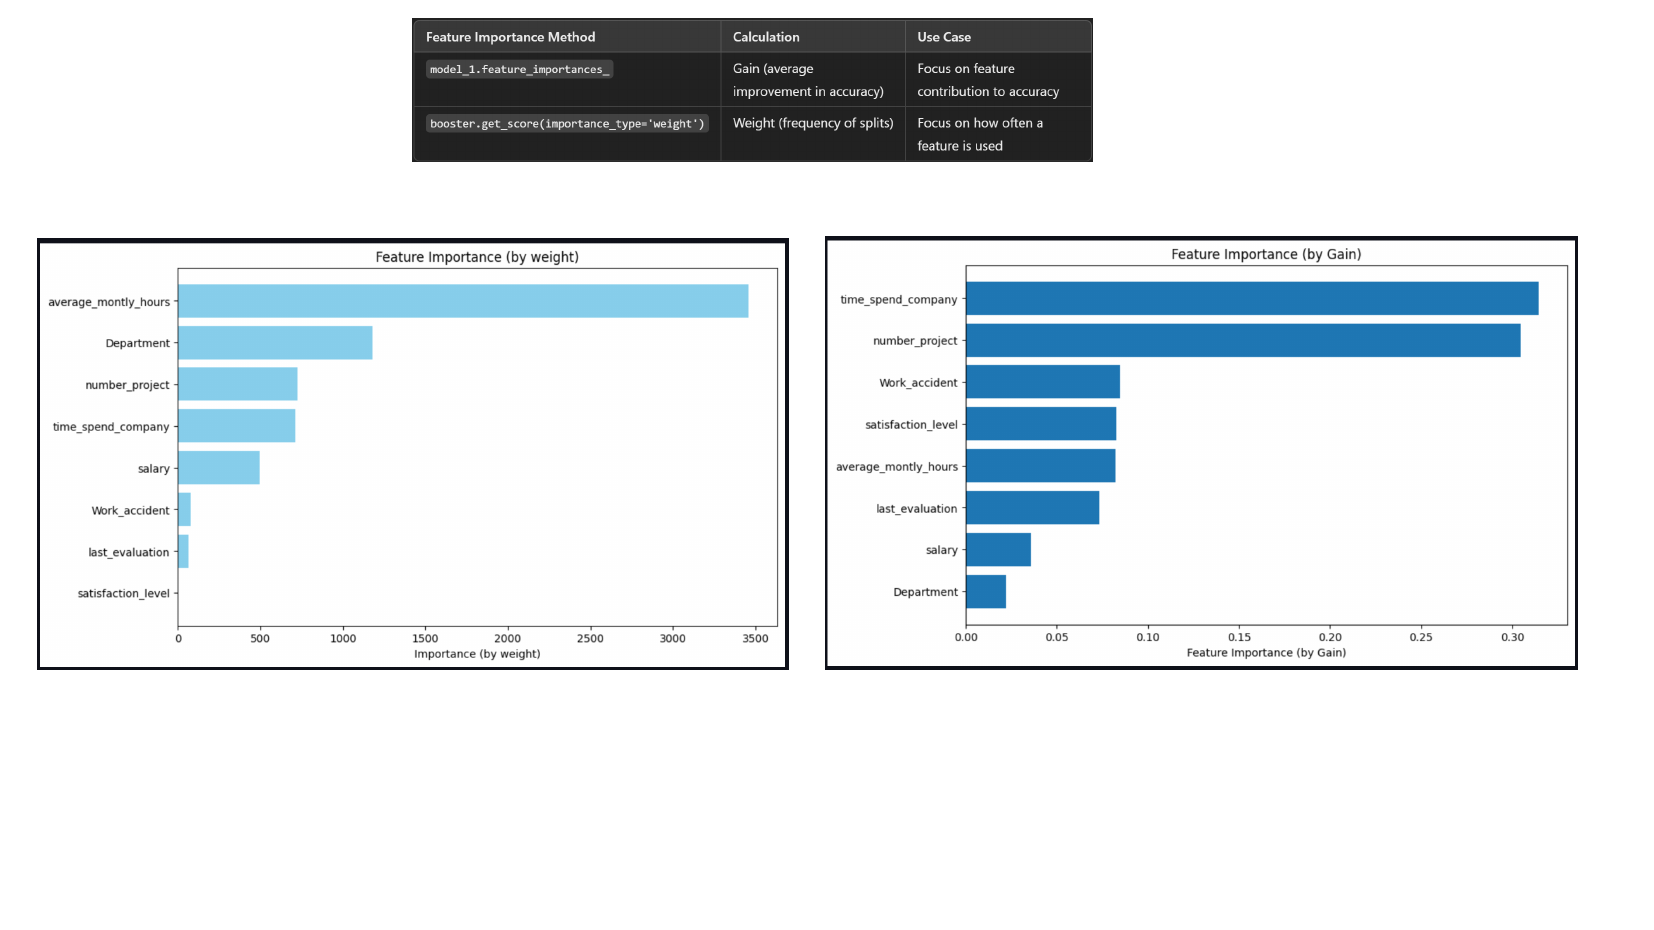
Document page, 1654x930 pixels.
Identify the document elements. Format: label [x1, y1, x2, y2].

picture [412, 18, 1093, 162]
picture [825, 236, 1578, 670]
picture [37, 238, 789, 670]
